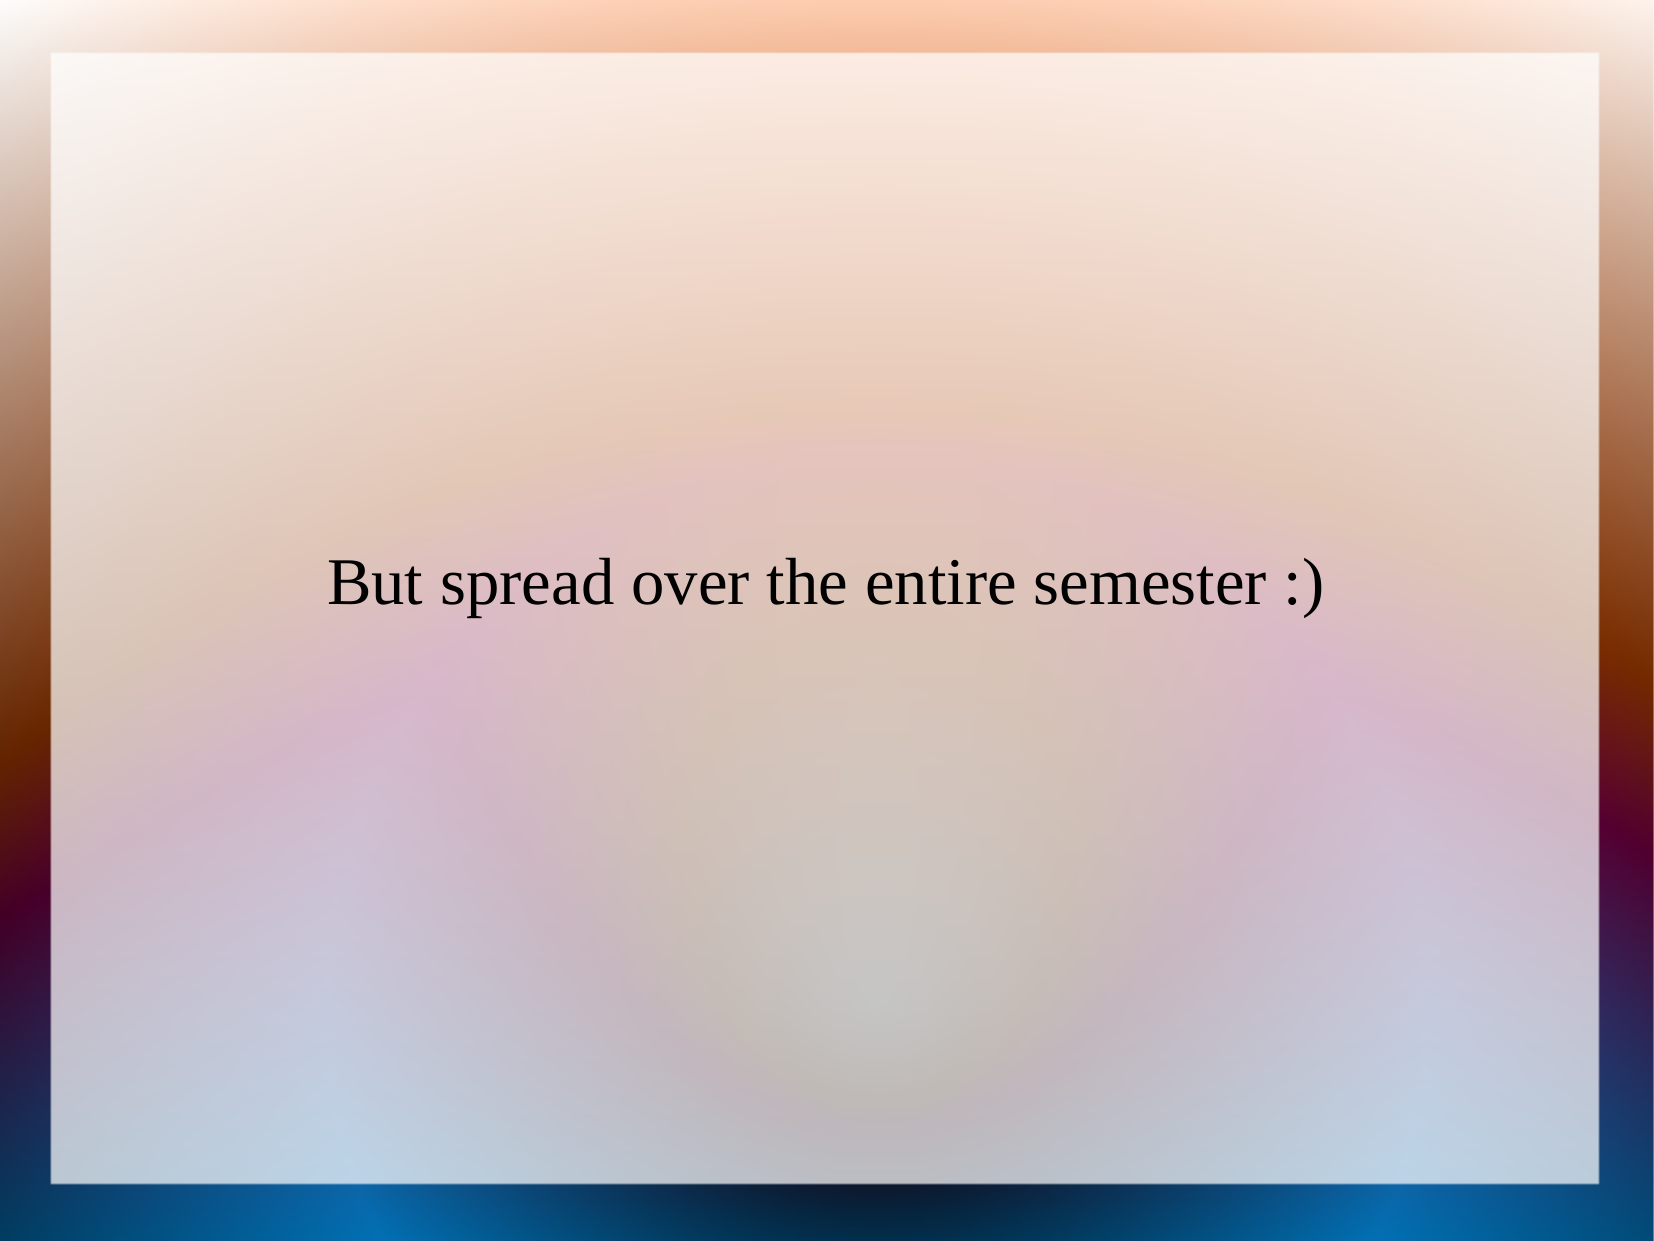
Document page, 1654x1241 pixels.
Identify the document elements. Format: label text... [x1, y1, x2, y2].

subtitle But spread over the entire semester :) [82, 55, 1571, 1109]
picture [0, 0, 1654, 1241]
